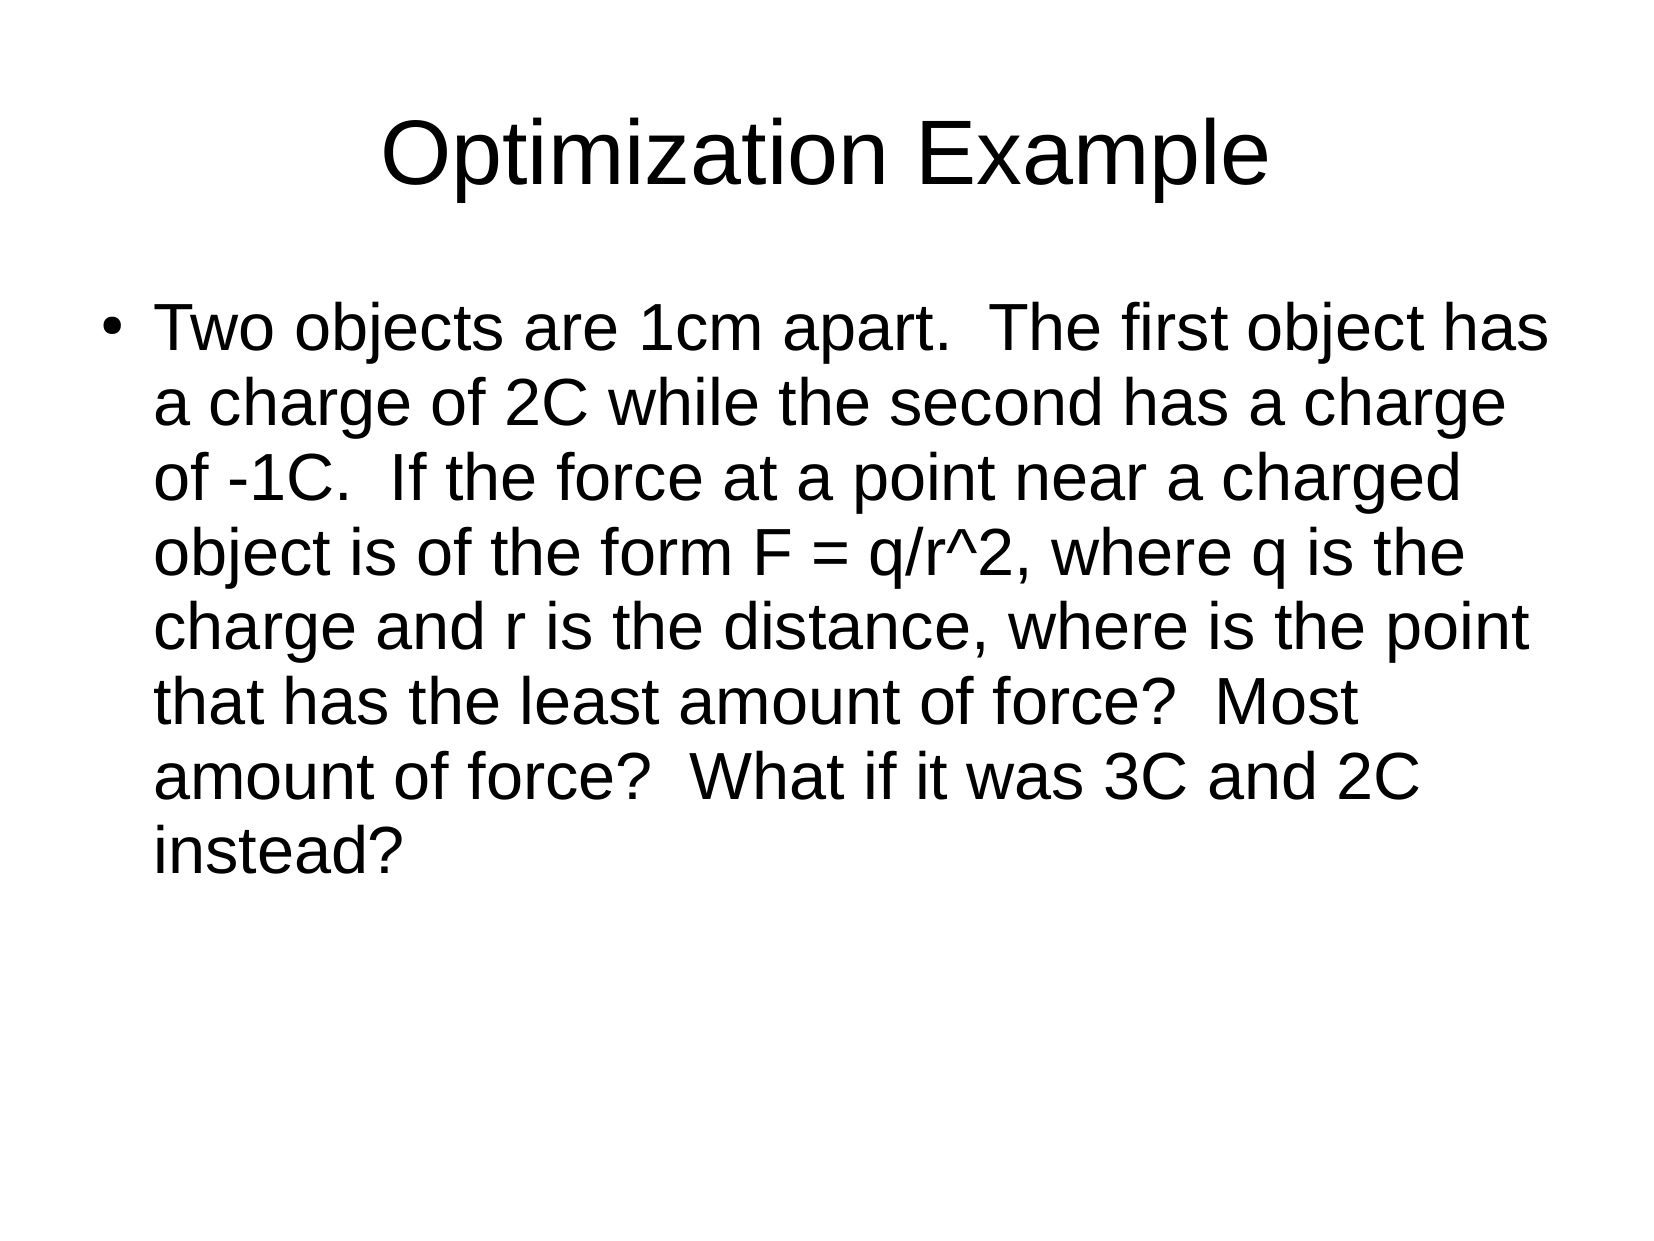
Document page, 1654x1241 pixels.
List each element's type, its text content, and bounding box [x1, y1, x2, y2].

list Two objects are 1cm apart. The first object has a charge of 2C while the second has a charge of -1C. If the force at a point near a charged object is of the form F = q/r^2, where q is the charge and r is the distance, where is the point that has the least amount of force? Most amount of force? What if it was 3C and 2C instead? [82, 290, 1571, 1109]
title Optimization Example [82, 49, 1571, 257]
